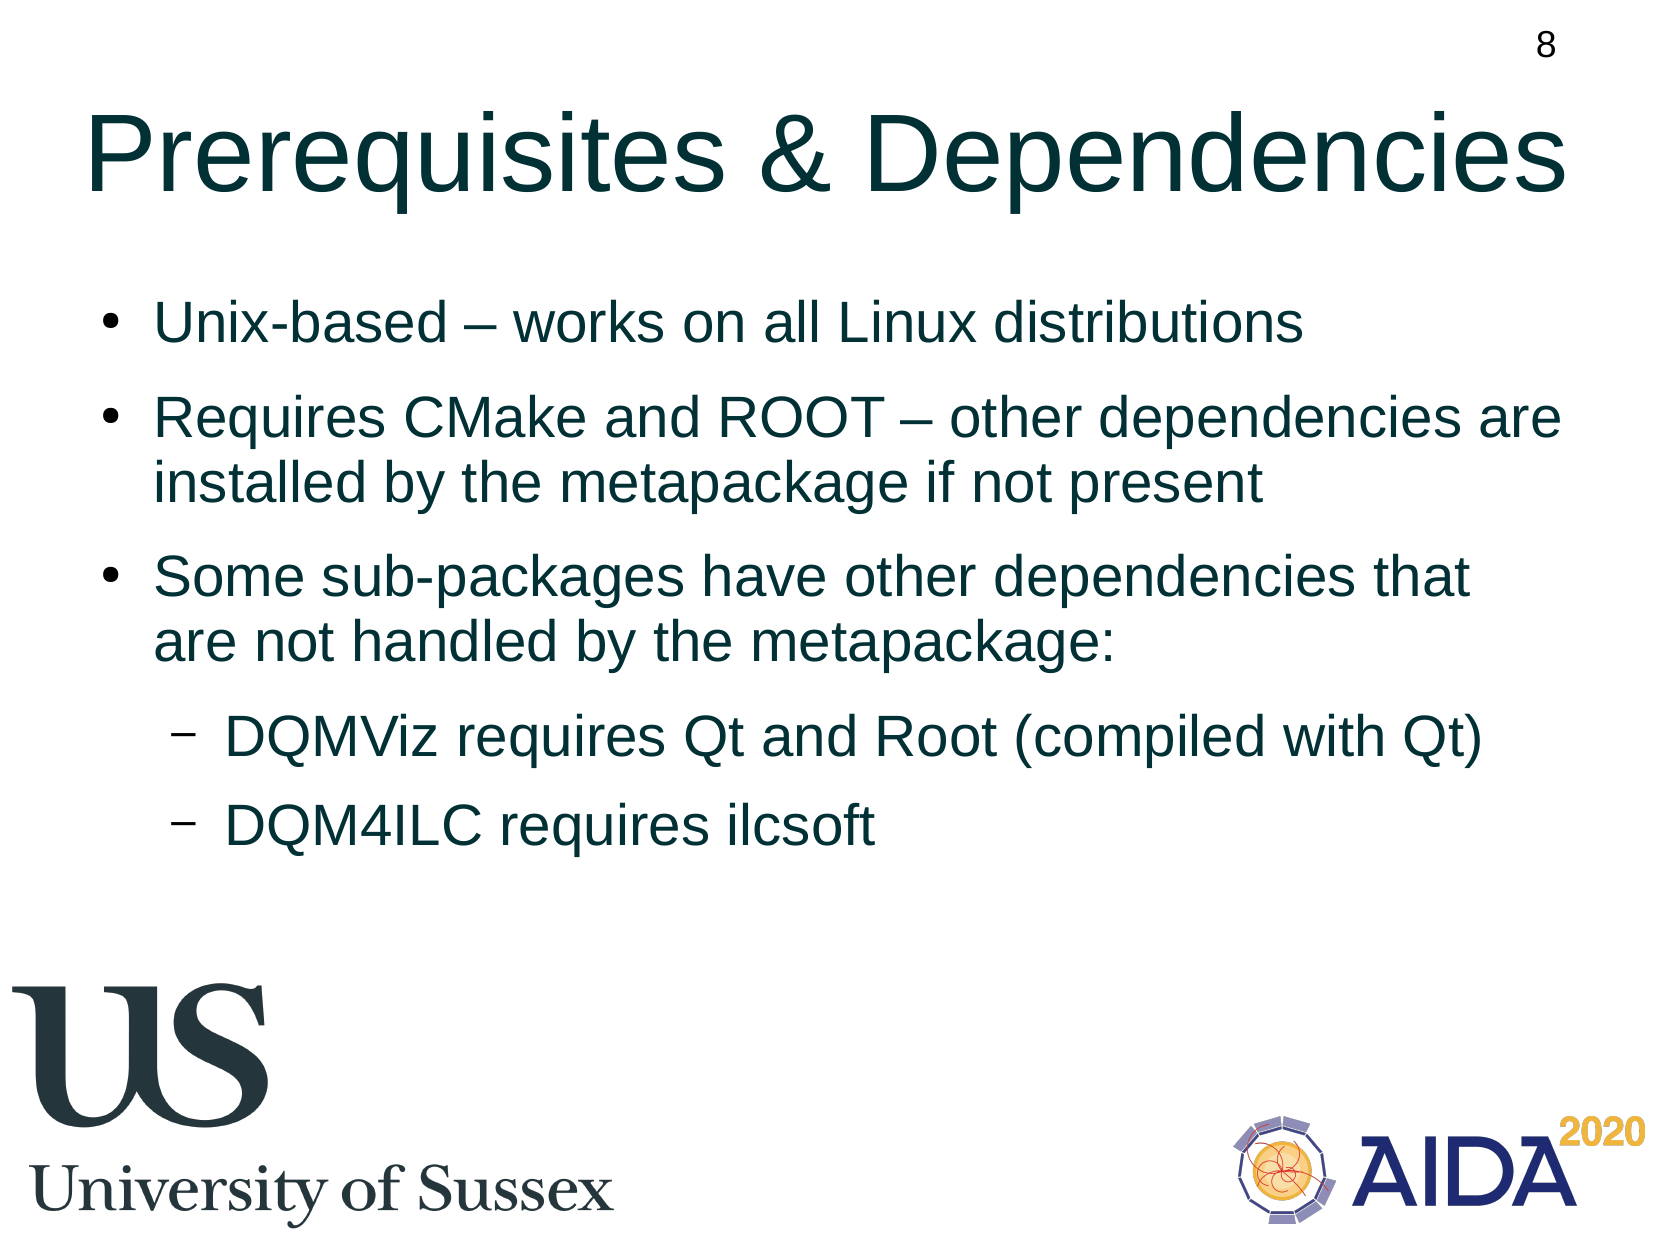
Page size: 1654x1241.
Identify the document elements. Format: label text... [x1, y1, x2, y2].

picture [1233, 1116, 1645, 1224]
title Prerequisites & Dependencies [82, 49, 1571, 257]
list Unix-based – works on all Linux distributions Requires CMake and ROOT – other dependencies are installed by the metapackage if not present Some sub-packages have other dependencies that are not handled by the metapackage: DQMViz requires Qt and Root (compiled with Qt) DQM4ILC requires ilcsoft [82, 290, 1571, 995]
text_box <number> [1521, 16, 1654, 84]
picture [11, 982, 615, 1229]
